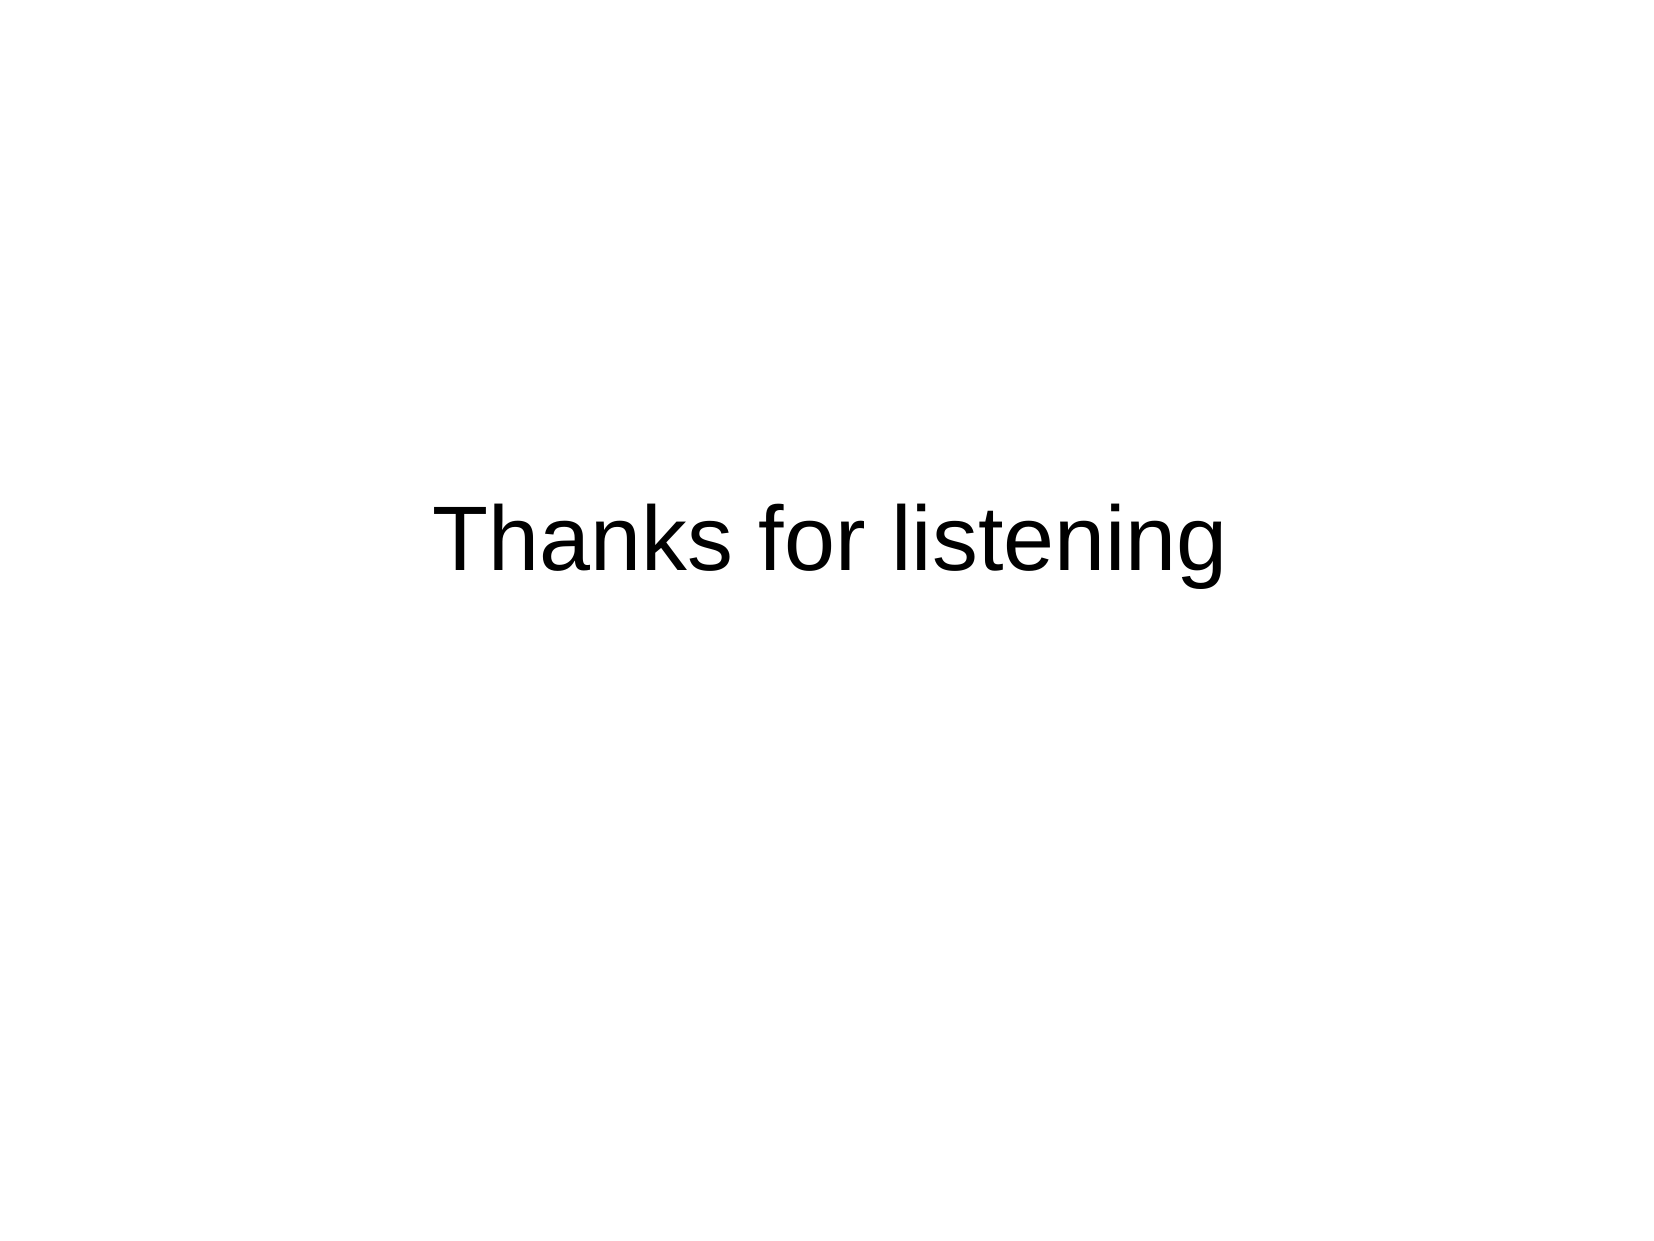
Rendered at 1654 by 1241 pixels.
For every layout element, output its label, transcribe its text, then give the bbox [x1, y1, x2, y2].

title Thanks for listening [86, 435, 1576, 643]
